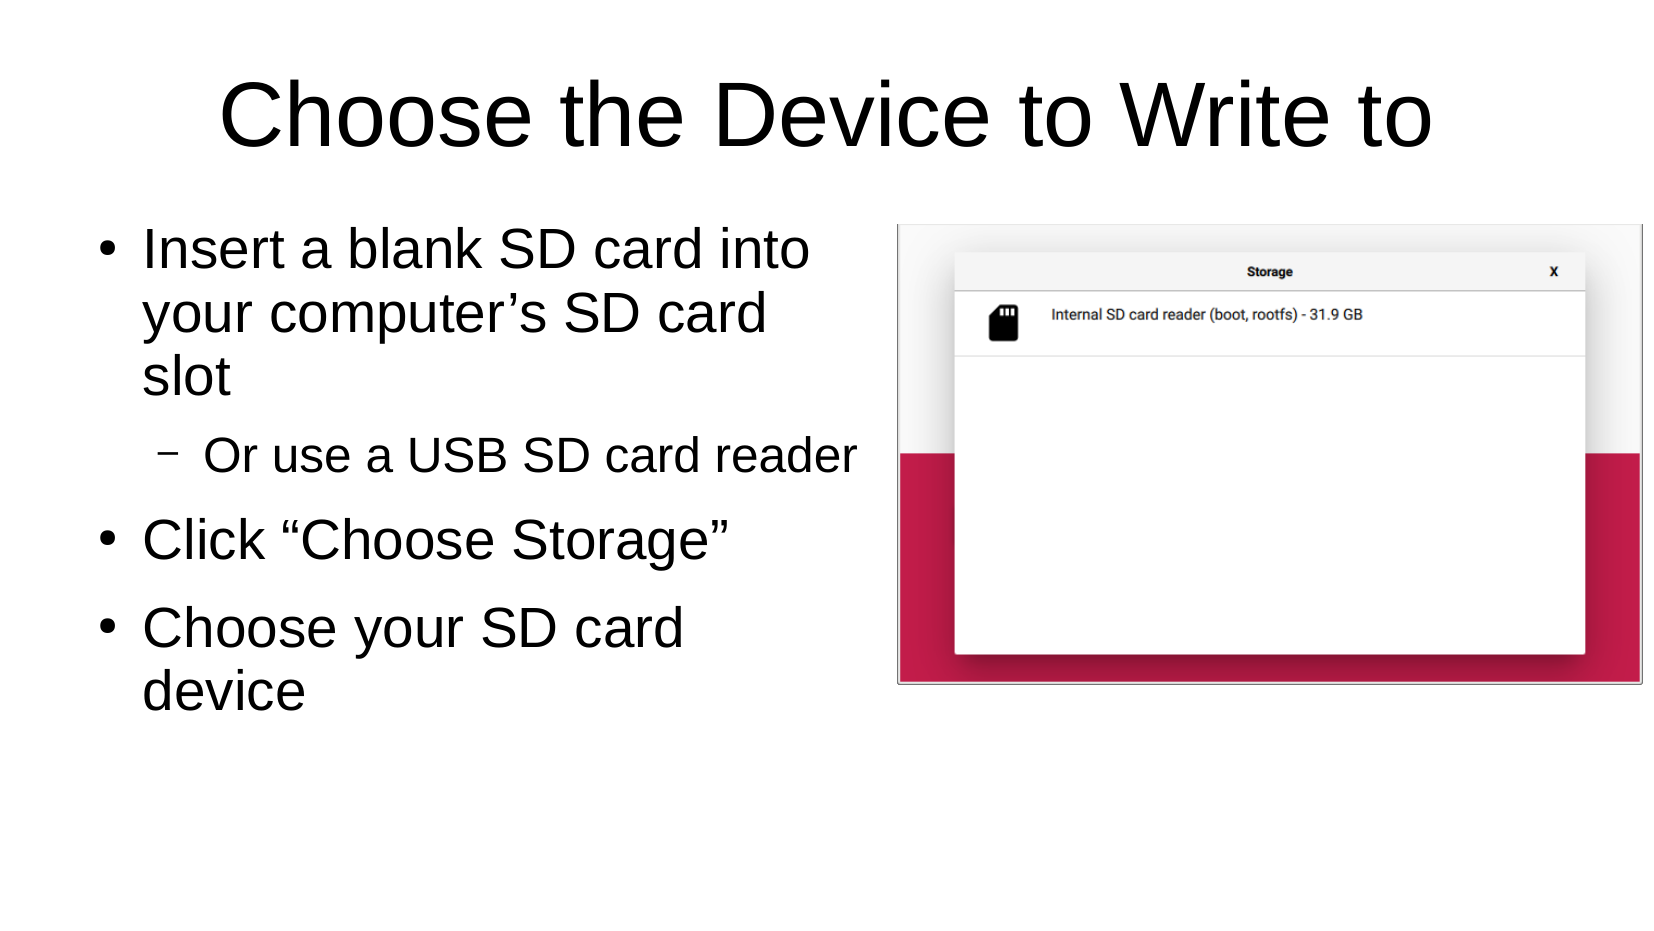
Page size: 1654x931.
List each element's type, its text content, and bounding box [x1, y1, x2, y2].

picture [897, 224, 1643, 686]
title Choose the Device to Write to [82, 37, 1571, 193]
list Insert a blank SD card into your computer’s SD card slot Or use a USB SD card reader Click “Choose Storage” Choose your SD card device [82, 217, 863, 758]
